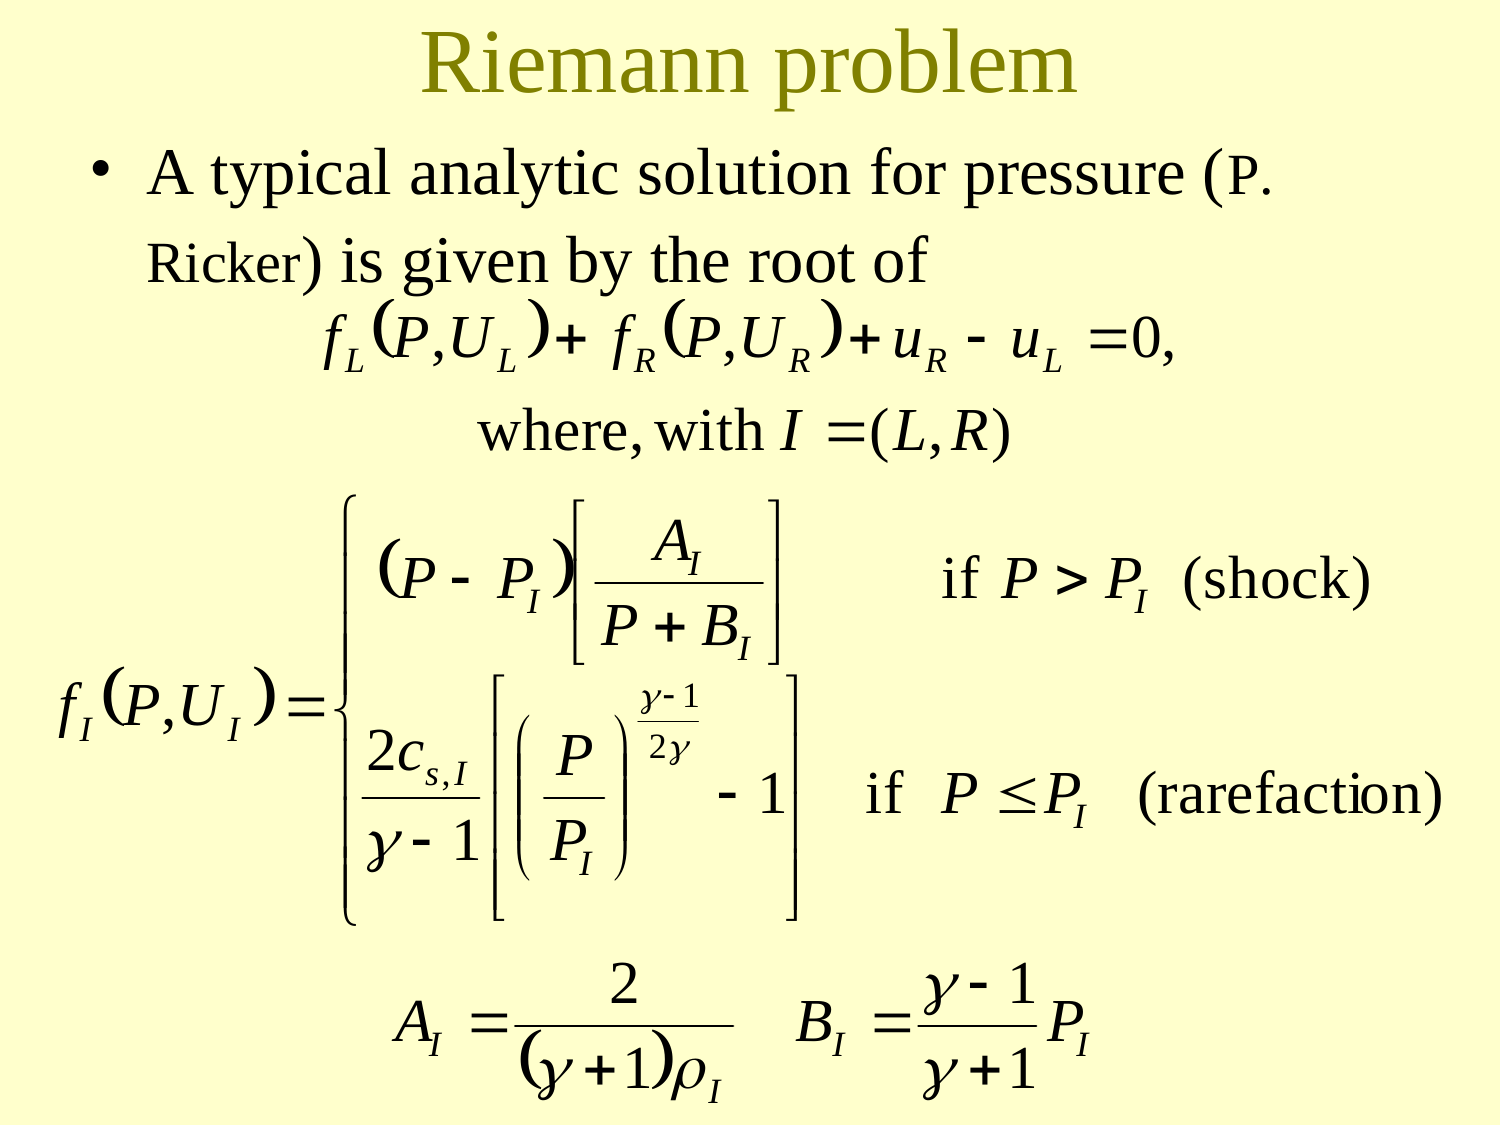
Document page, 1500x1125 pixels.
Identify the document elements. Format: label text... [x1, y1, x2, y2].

chart [37, 299, 1450, 1125]
list A typical analytic solution for pressure (P. Ricker) is given by the root of [75, 112, 1413, 299]
title Riemann problem [112, 0, 1388, 100]
